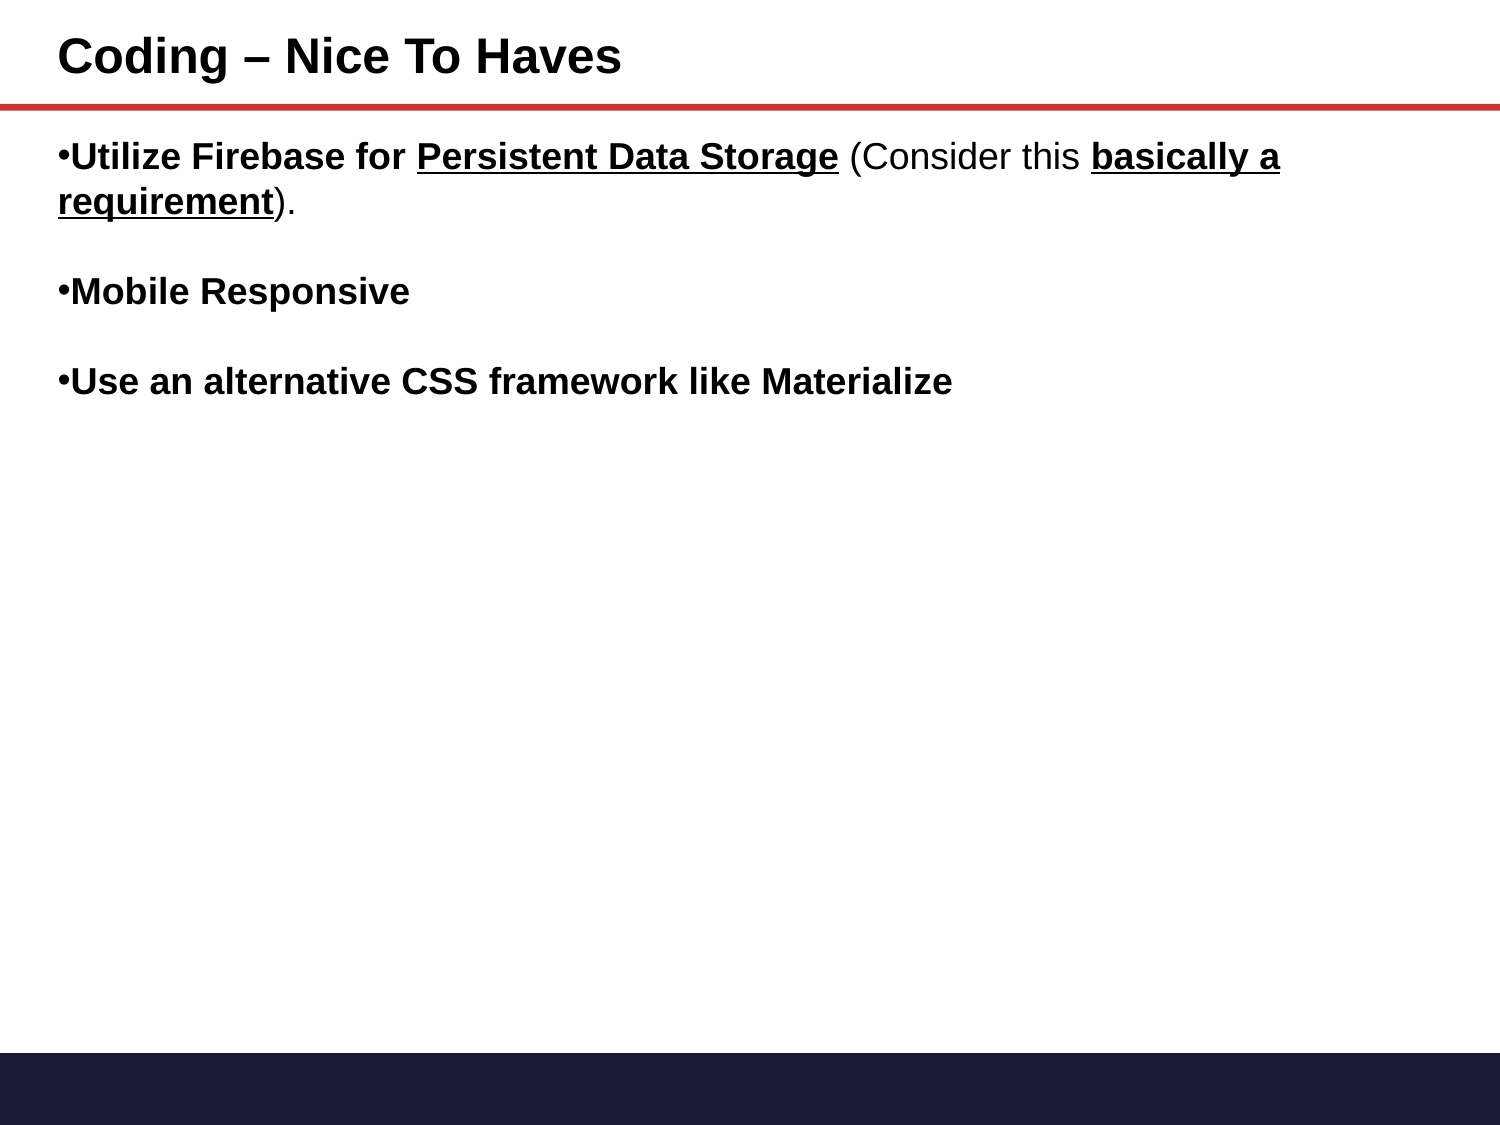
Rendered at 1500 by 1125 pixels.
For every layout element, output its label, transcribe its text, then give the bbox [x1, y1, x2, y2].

text_box Coding – Nice To Haves [49, 16, 1163, 91]
text_box Utilize Firebase for Persistent Data Storage (Consider this basically a requirement). Mobile Responsive Use an alternative CSS framework like Materialize [50, 124, 1482, 410]
